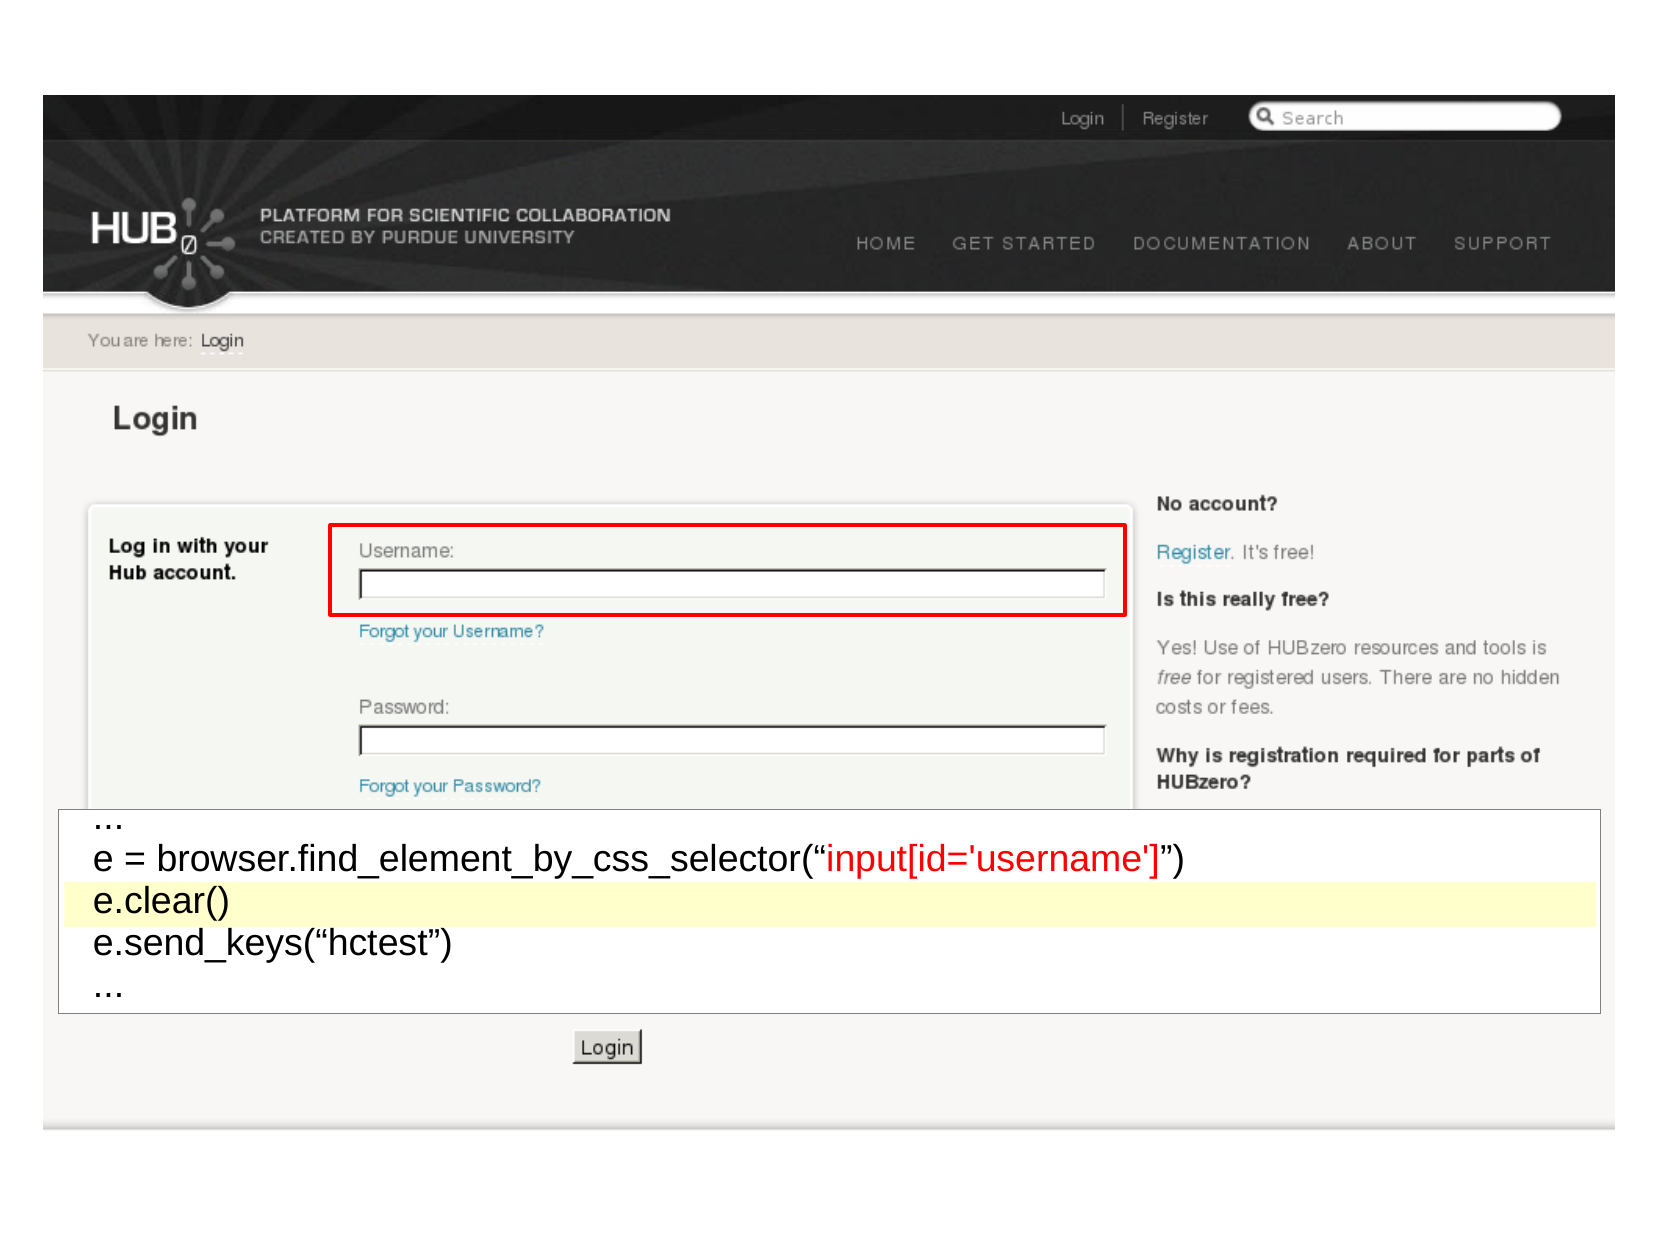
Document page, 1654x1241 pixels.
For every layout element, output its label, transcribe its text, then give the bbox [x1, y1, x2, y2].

text_box ... e = browser.find_element_by_css_selector(“input[id='username']”) e.clear() e.send_keys(“hctest”) ... [78, 788, 1489, 1014]
text_box [58, 809, 78, 1014]
text_box [1489, 809, 1601, 1014]
picture [43, 95, 1615, 1148]
